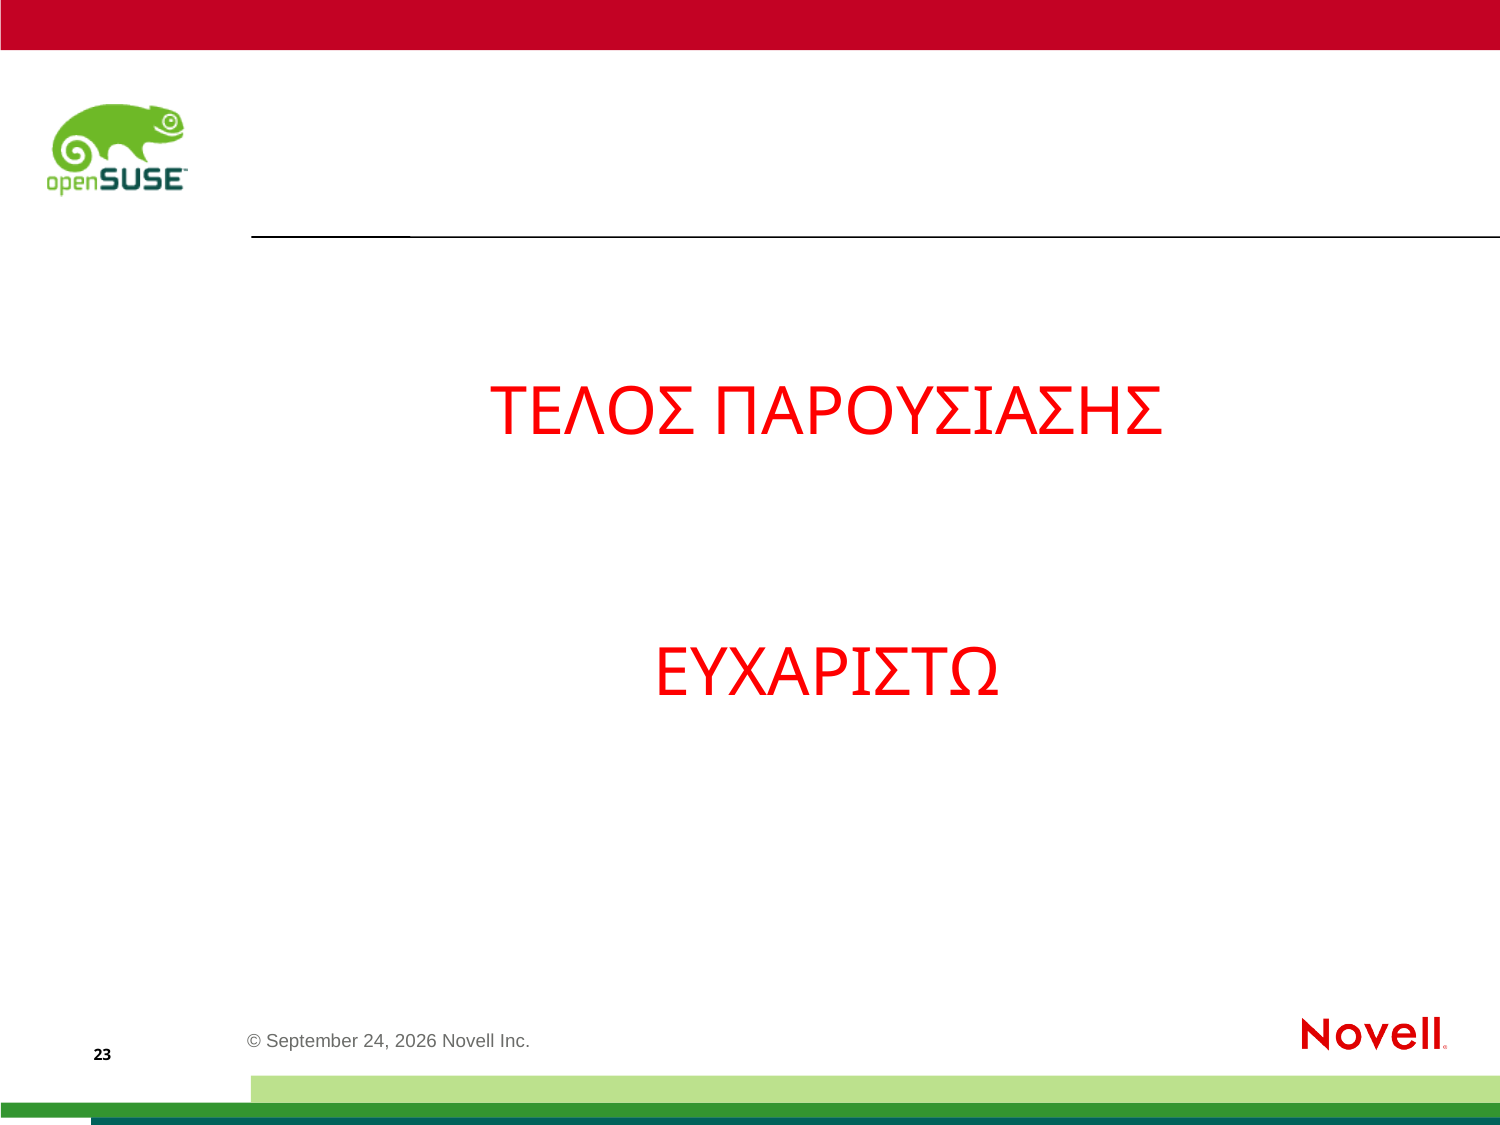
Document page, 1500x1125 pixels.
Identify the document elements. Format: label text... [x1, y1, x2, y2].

picture [1295, 1011, 1453, 1056]
subtitle ΤΕΛΟΣ ΠΑΡΟΥΣΙΑΣΗΣ ΕΥΧΑΡΙΣΤΩ [246, 68, 1409, 1010]
picture [47, 104, 188, 197]
